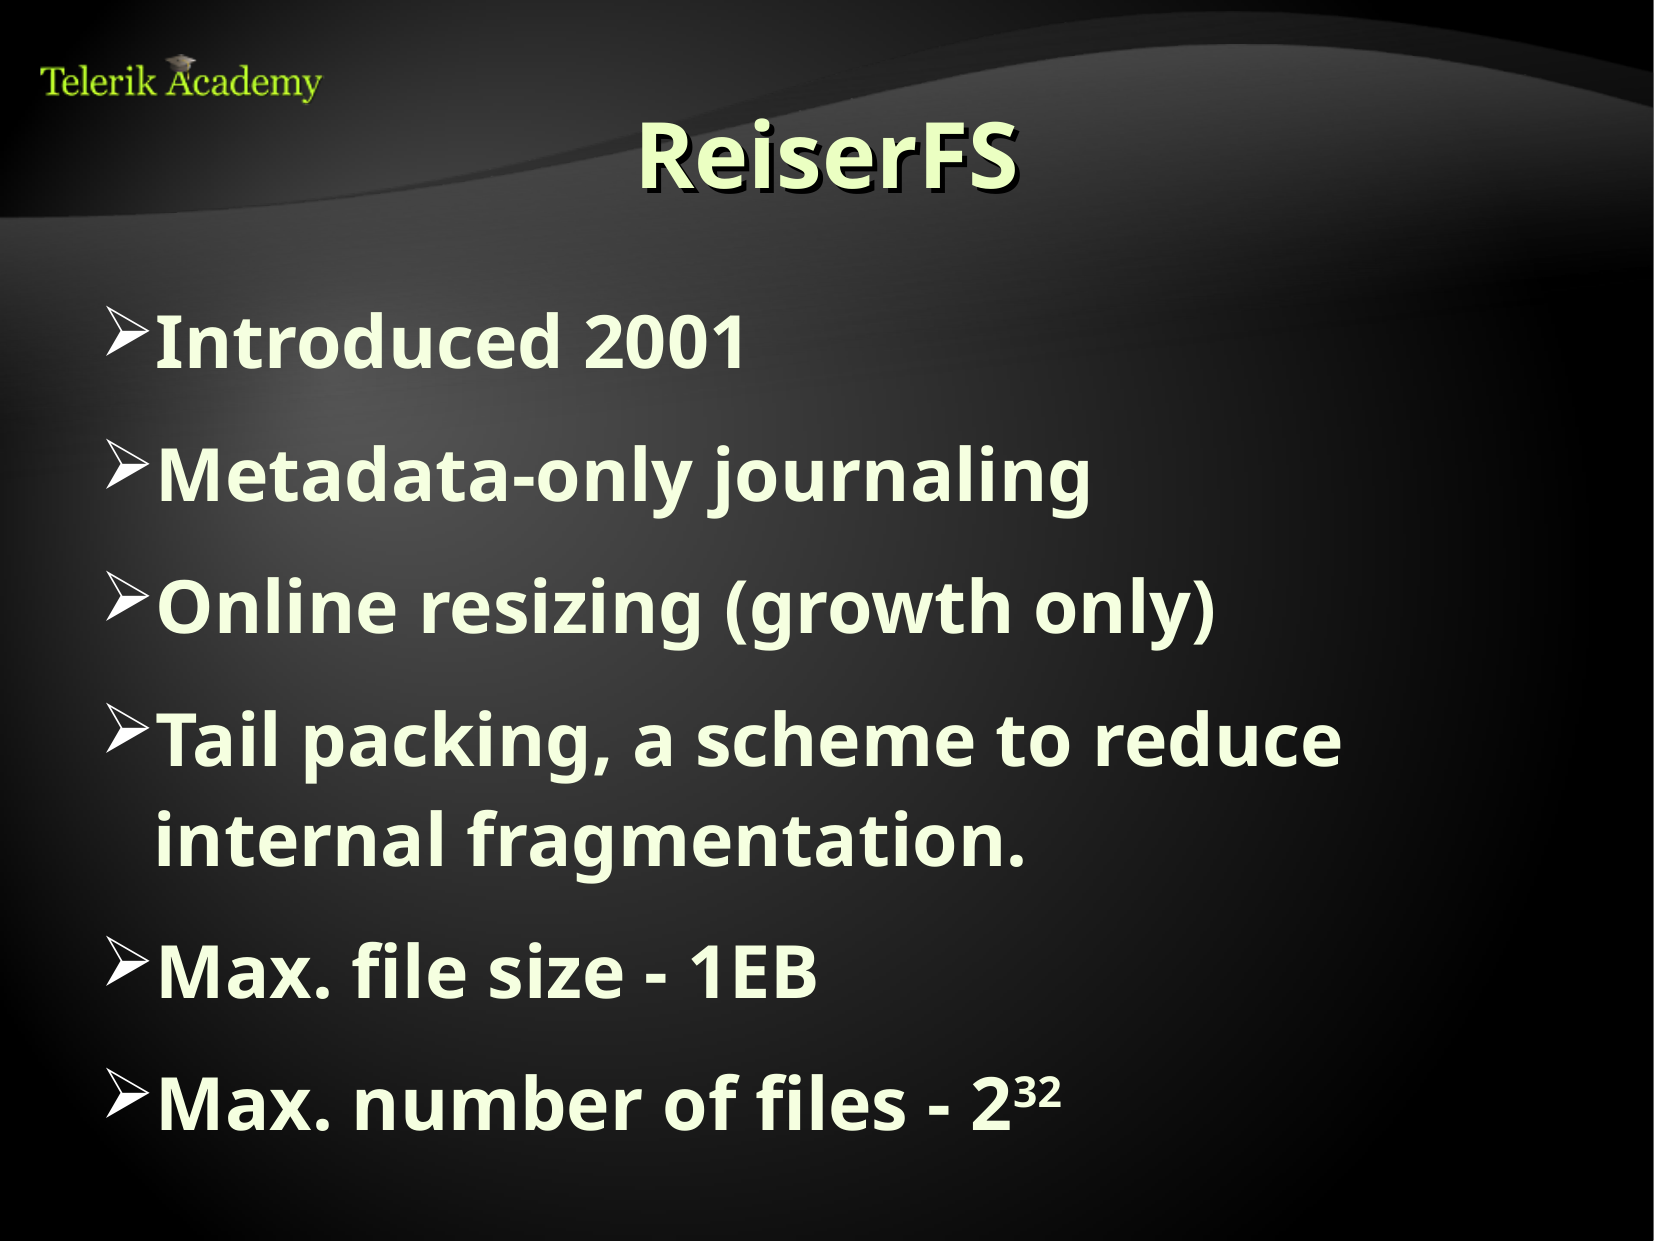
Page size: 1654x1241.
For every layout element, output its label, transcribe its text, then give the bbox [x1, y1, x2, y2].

title ReiserFS [82, 49, 1571, 257]
list Introduced 2001 Metadata-only journaling Online resizing (growth only) Tail packing, a scheme to reduce internal fragmentation. Max. file size - 1EB Max. number of files - 232 [82, 290, 1538, 1201]
picture [0, 0, 1654, 1241]
